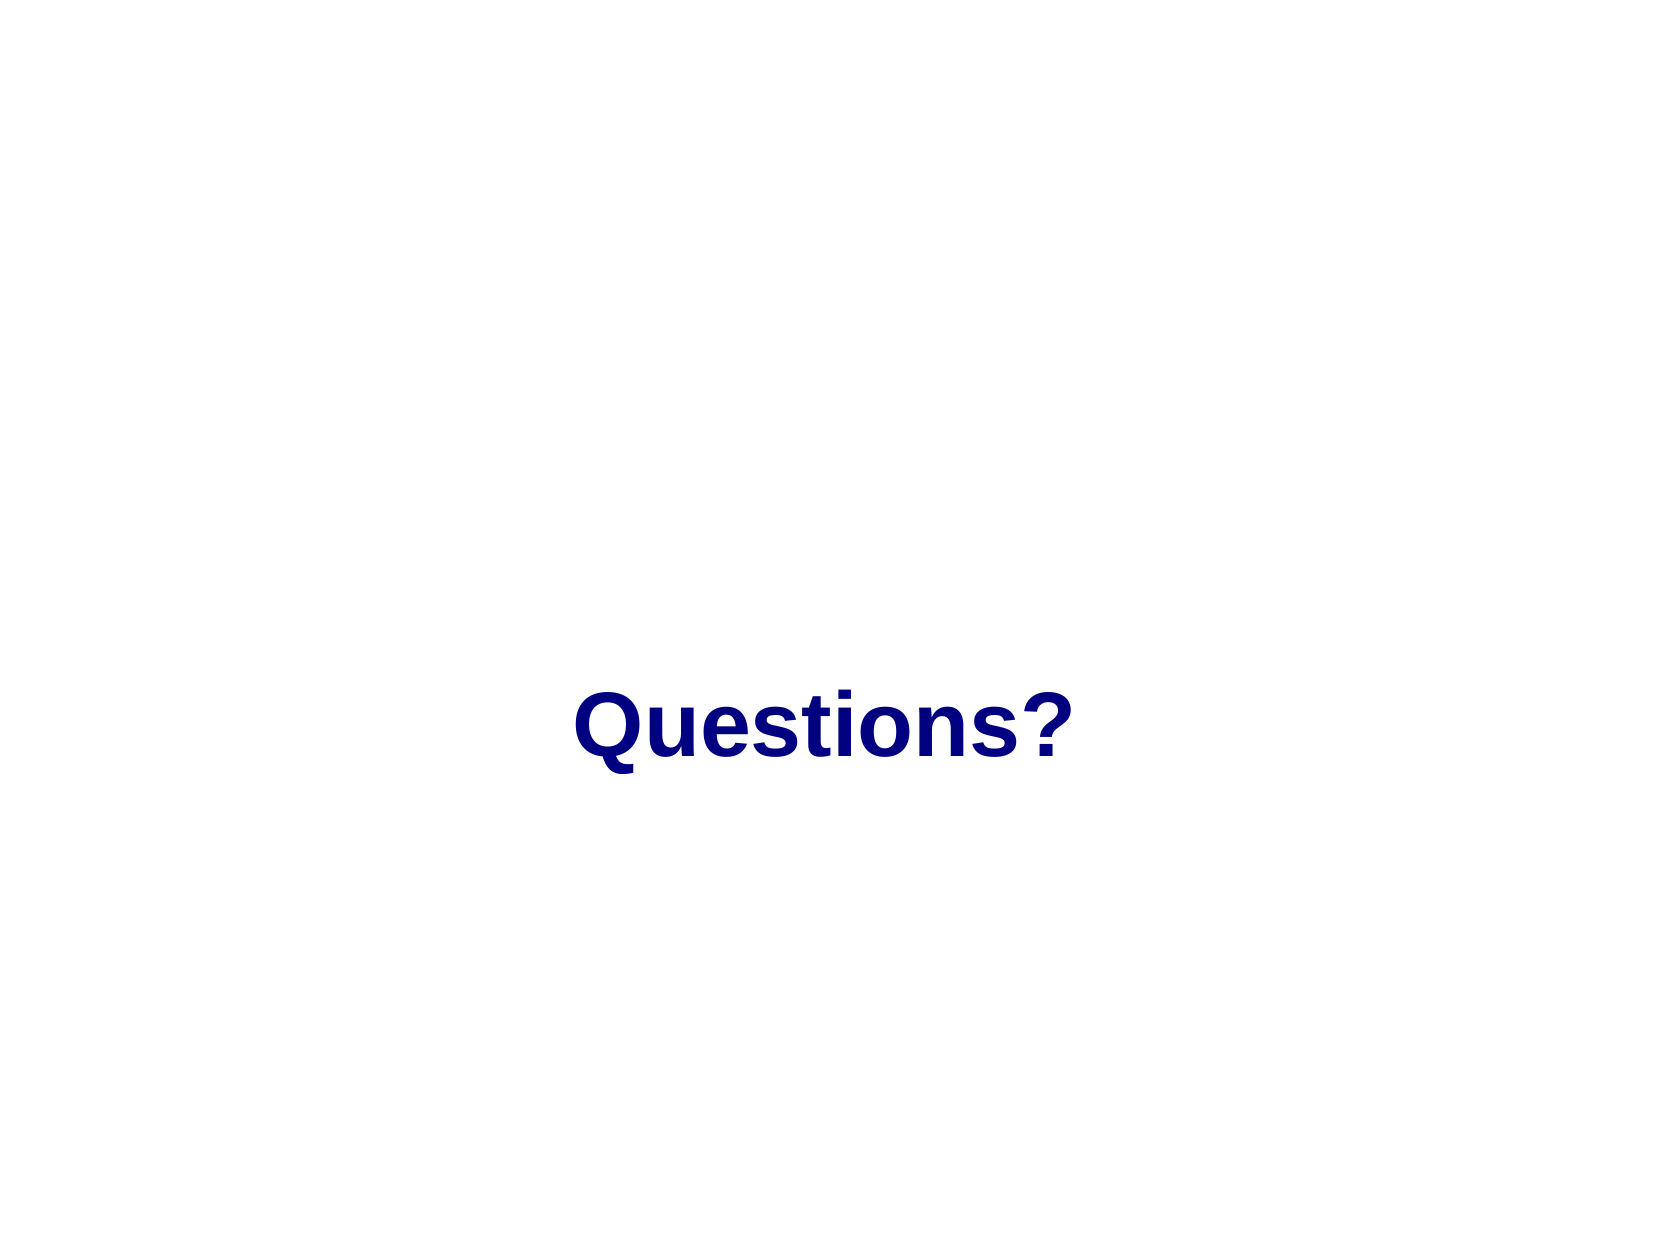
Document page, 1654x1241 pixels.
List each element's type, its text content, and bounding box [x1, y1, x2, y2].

title Questions? [60, 615, 1591, 826]
